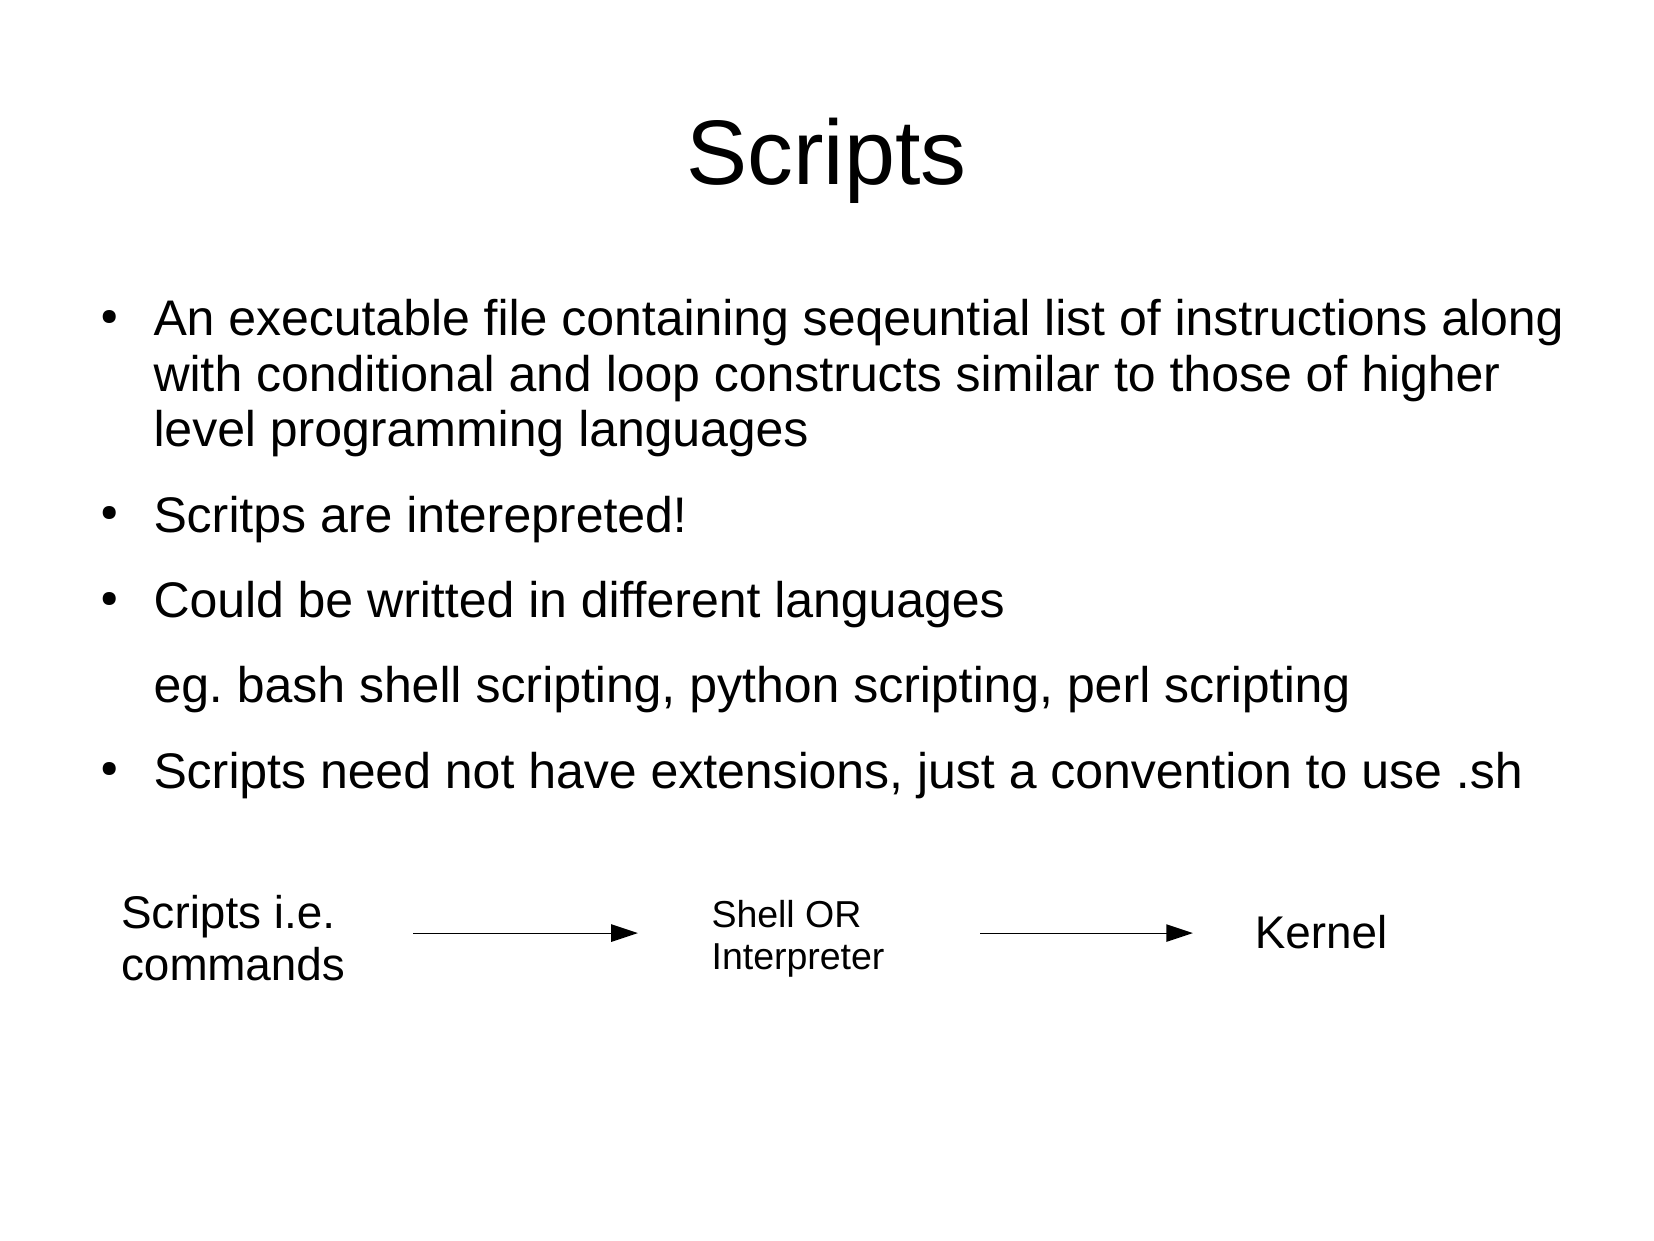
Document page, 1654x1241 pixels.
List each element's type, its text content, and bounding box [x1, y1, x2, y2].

title Scripts [82, 49, 1571, 257]
text_box Scripts i.e. commands [106, 879, 390, 998]
text_box Shell OR Interpreter [696, 885, 1016, 985]
text_box Kernel [1240, 899, 1560, 966]
list An executable file containing seqeuntial list of instructions along with conditional and loop constructs similar to those of higher level programming languages Scritps are interepreted! Could be writted in different languages eg. bash shell scripting, python scripting, perl scripting Scripts need not have extensions, just a convention to use .sh [82, 290, 1571, 1010]
